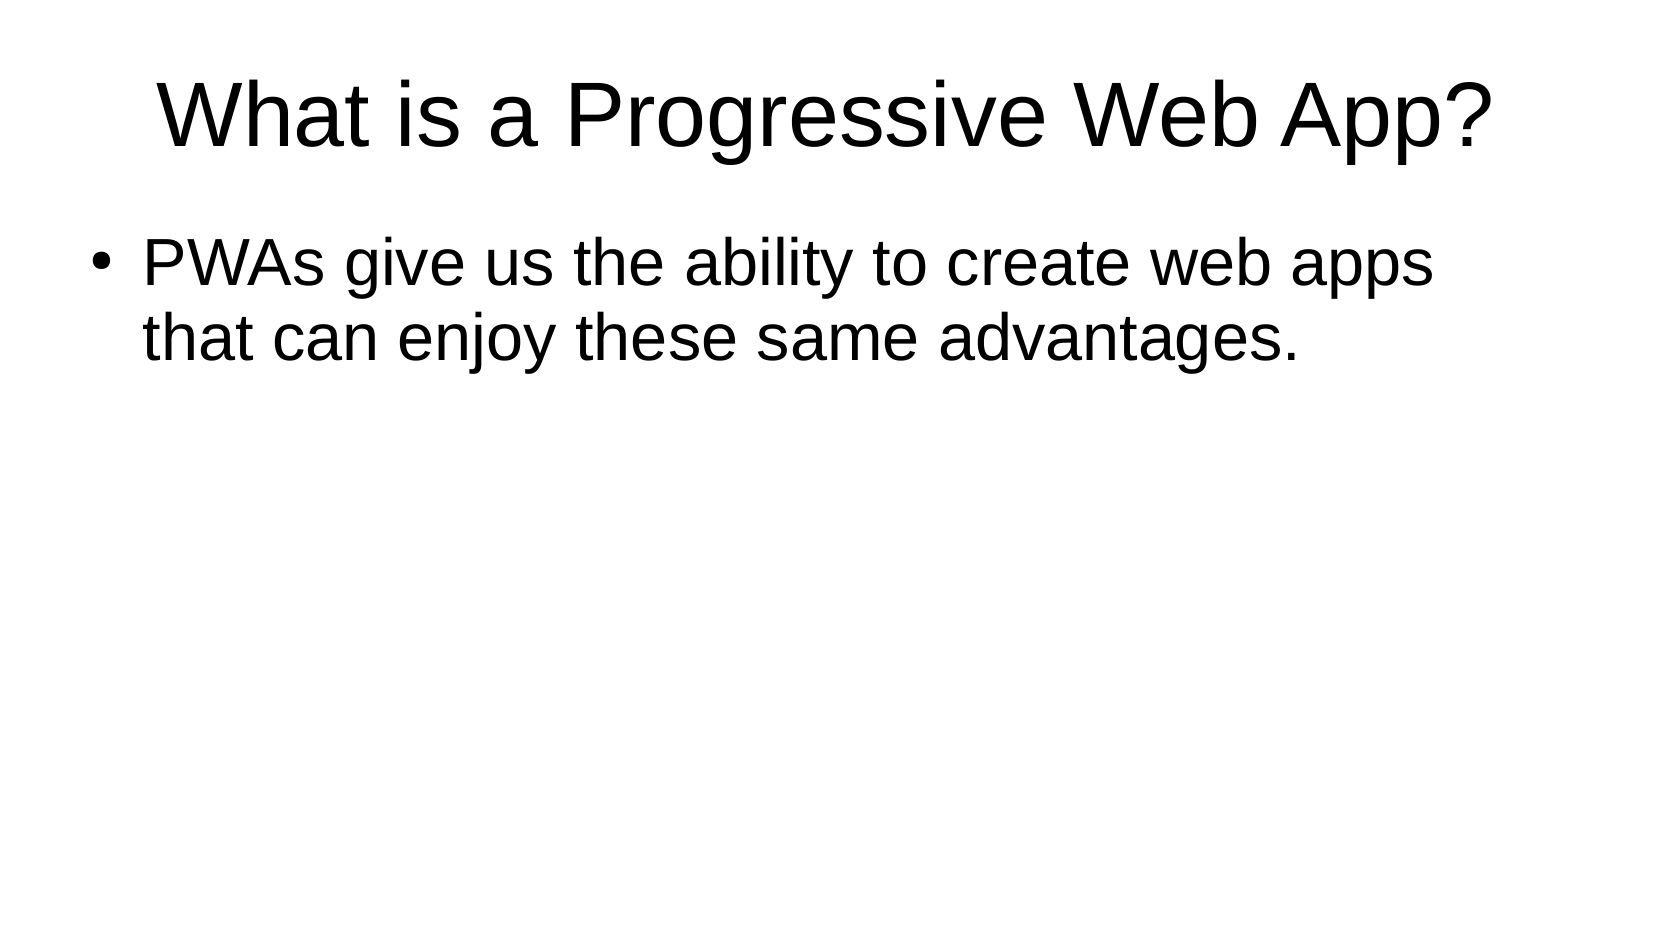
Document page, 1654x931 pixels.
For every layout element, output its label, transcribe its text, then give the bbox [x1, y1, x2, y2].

title What is a Progressive Web App? [82, 37, 1571, 193]
list PWAs give us the ability to create web apps that can enjoy these same advantages. [71, 225, 1561, 765]
